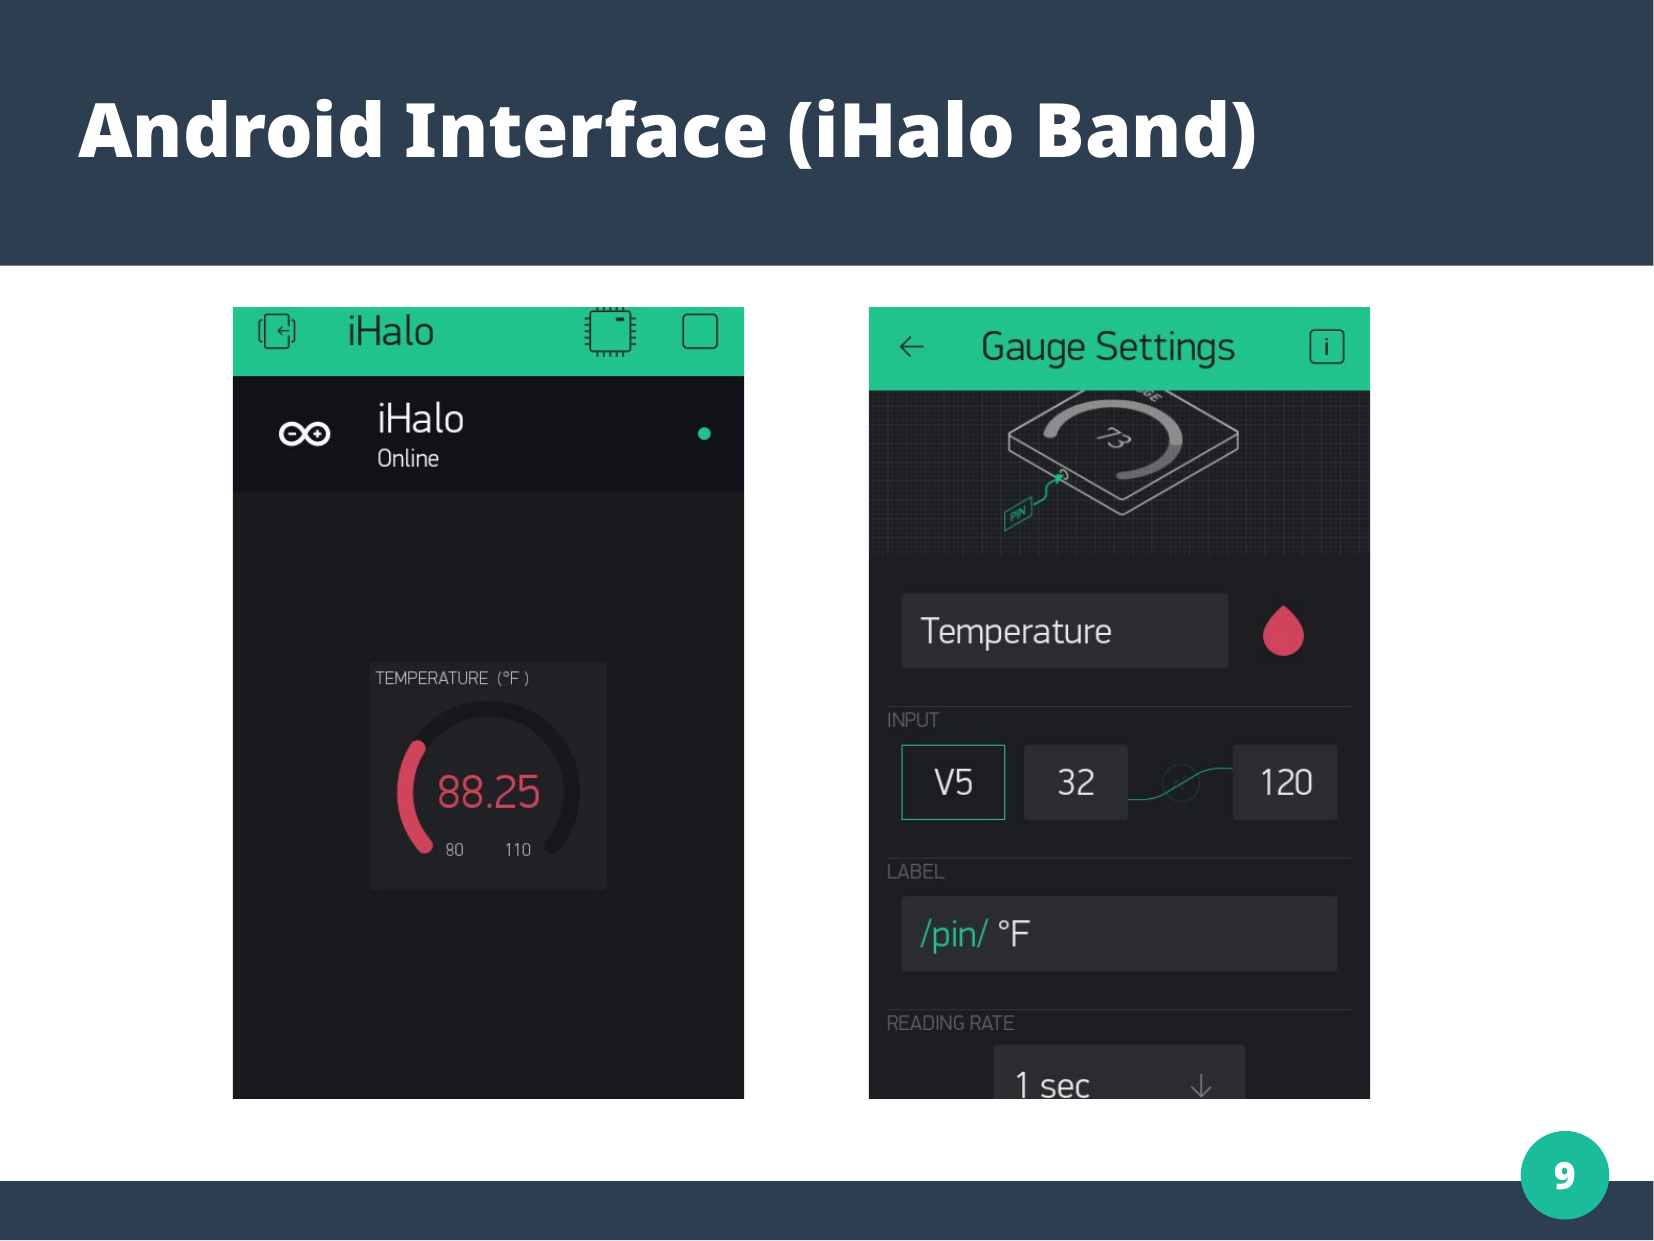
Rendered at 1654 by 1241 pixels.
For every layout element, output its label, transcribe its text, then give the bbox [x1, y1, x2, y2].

picture [868, 307, 1371, 1099]
picture [232, 307, 745, 1099]
title Android Interface (iHalo Band) [59, 49, 1595, 207]
